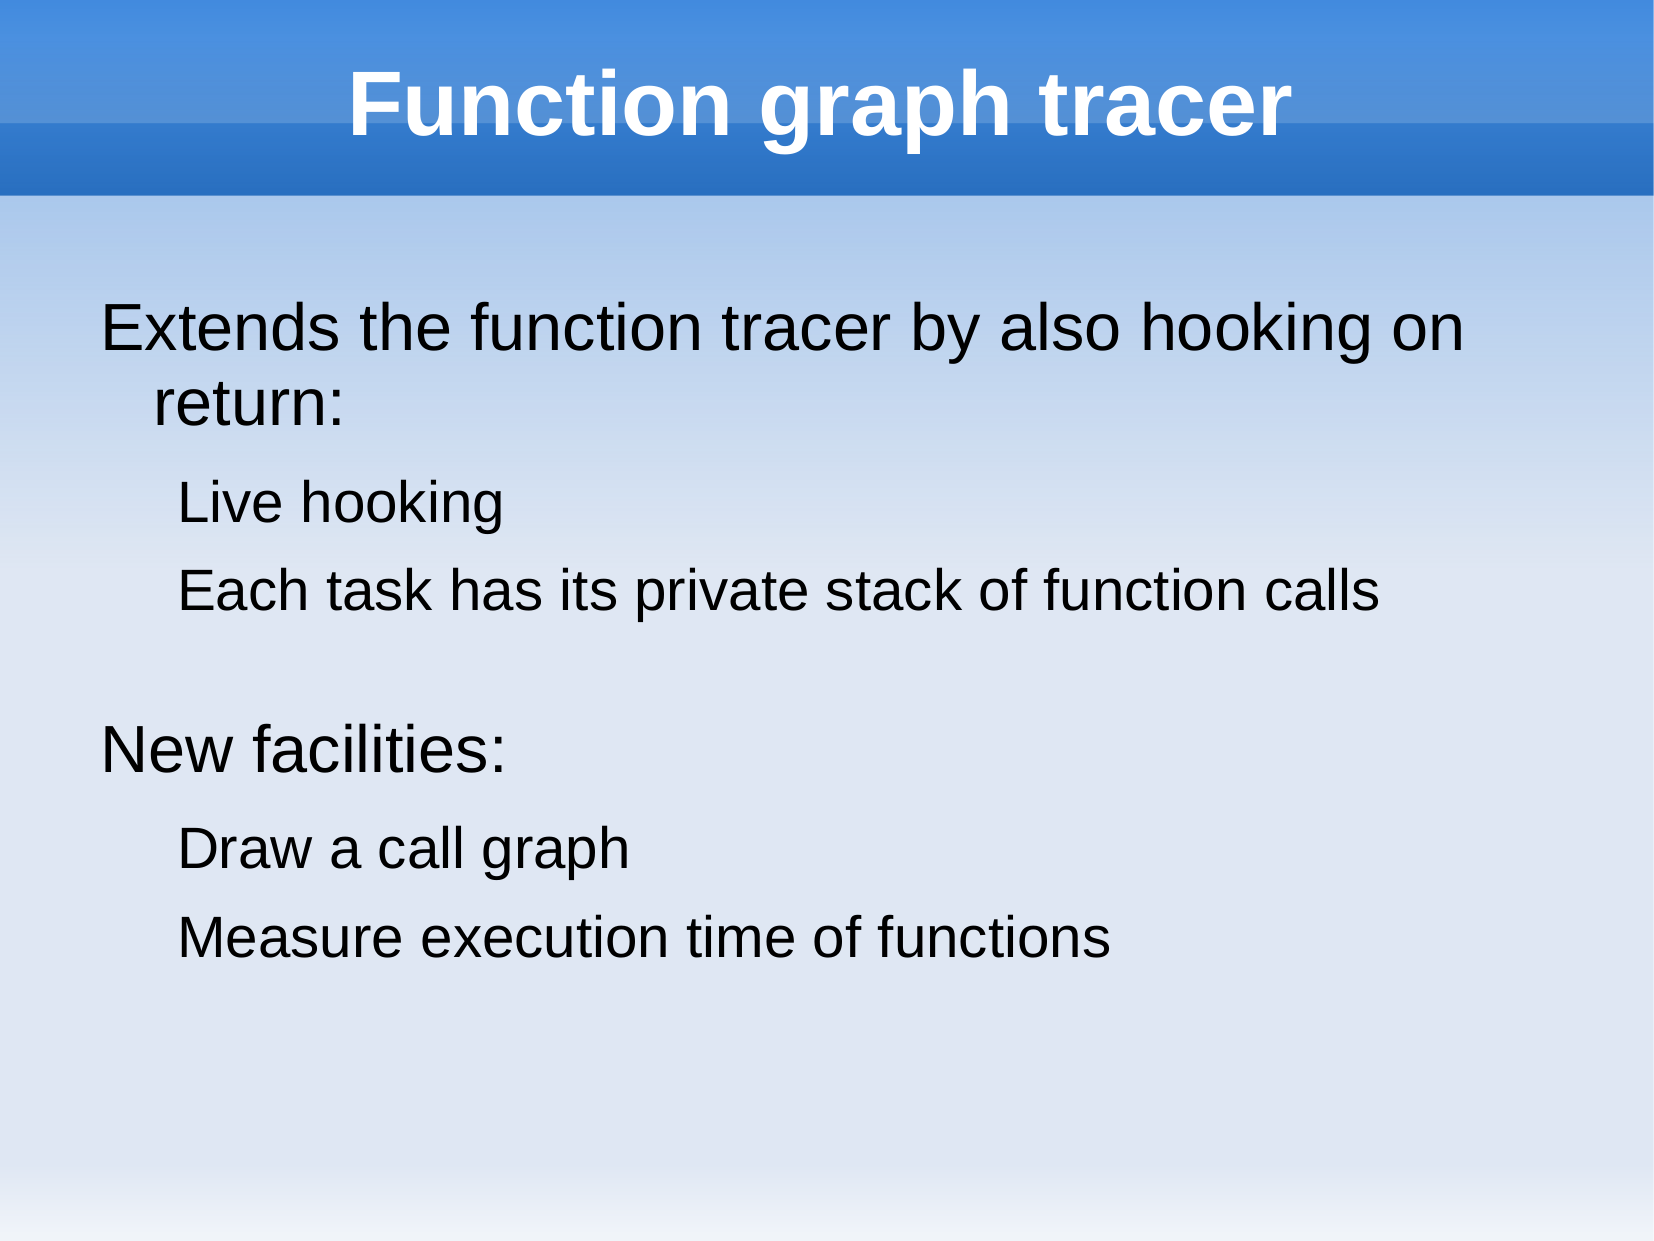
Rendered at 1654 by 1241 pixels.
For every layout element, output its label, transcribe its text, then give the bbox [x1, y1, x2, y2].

list Extends the function tracer by also hooking on return: Live hooking Each task has its private stack of function calls New facilities: Draw a call graph Measure execution time of functions [82, 290, 1571, 1094]
title Function graph tracer [76, 7, 1565, 200]
picture [0, 0, 1654, 1241]
